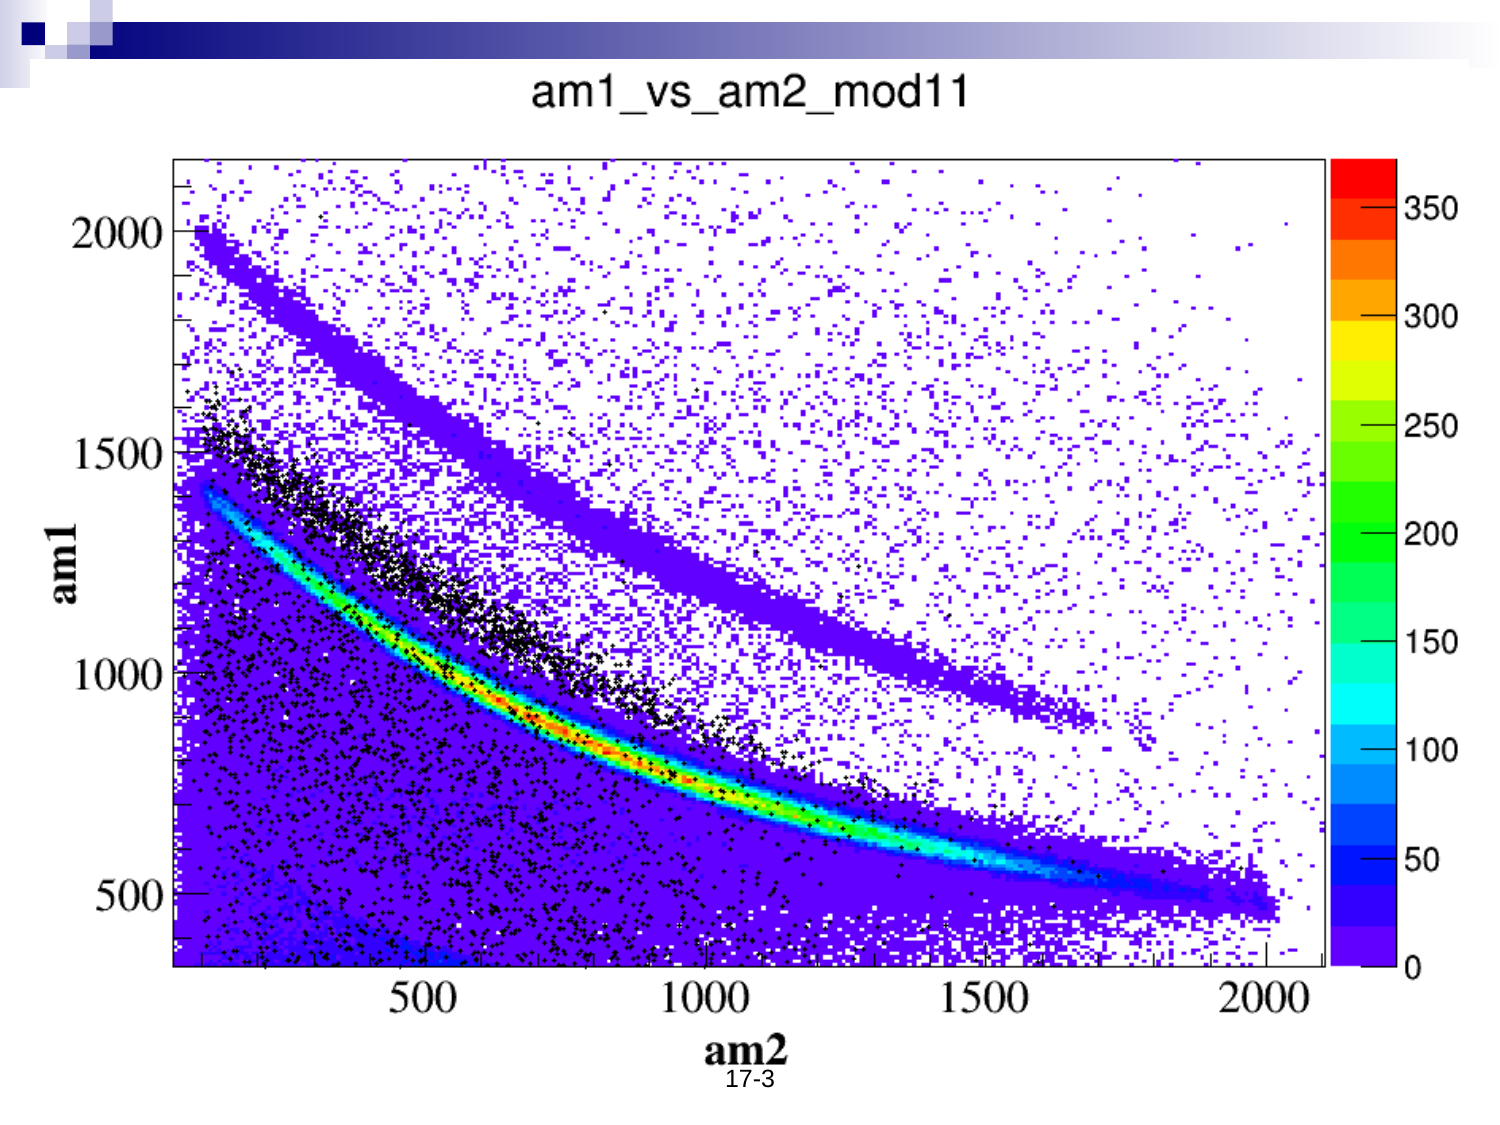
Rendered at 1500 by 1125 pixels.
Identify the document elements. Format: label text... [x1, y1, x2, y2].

text_box 17-3 [512, 1068, 988, 1101]
picture [30, 59, 1469, 1068]
